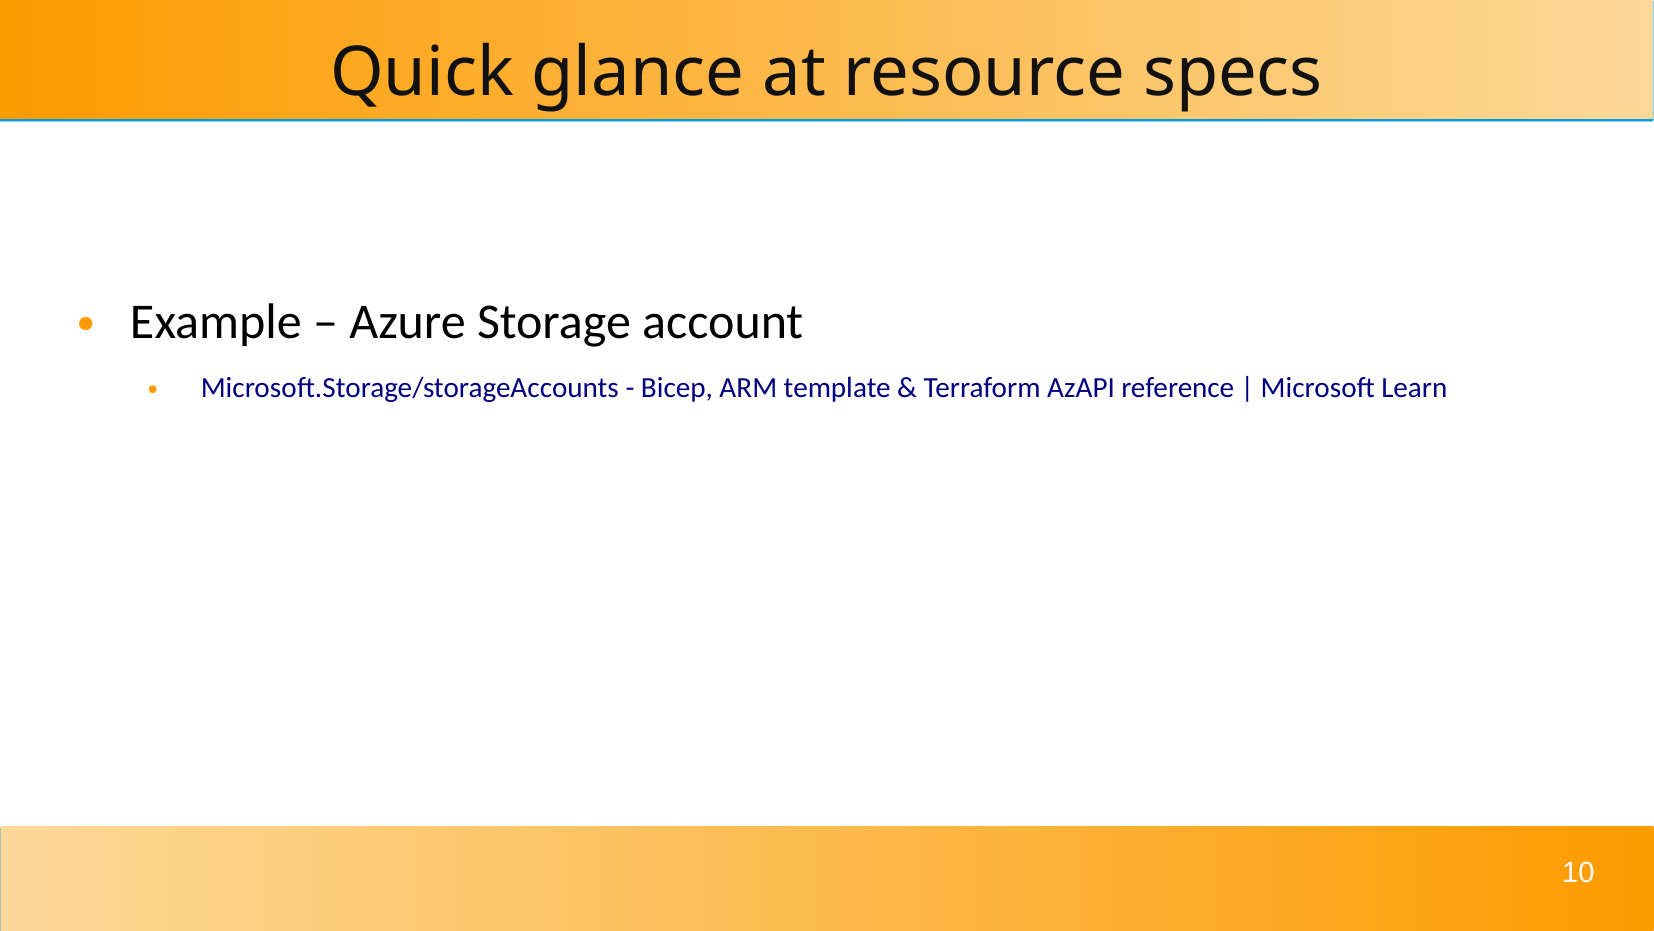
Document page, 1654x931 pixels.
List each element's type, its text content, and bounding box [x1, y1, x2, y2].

list Example – Azure Storage account Microsoft.Storage/storageAccounts - Bicep, ARM template & Terraform AzAPI reference | Microsoft Learn [59, 177, 1595, 768]
title Networking [1101, 827, 1105, 930]
title Quick glance at resource specs [59, 26, 1595, 111]
